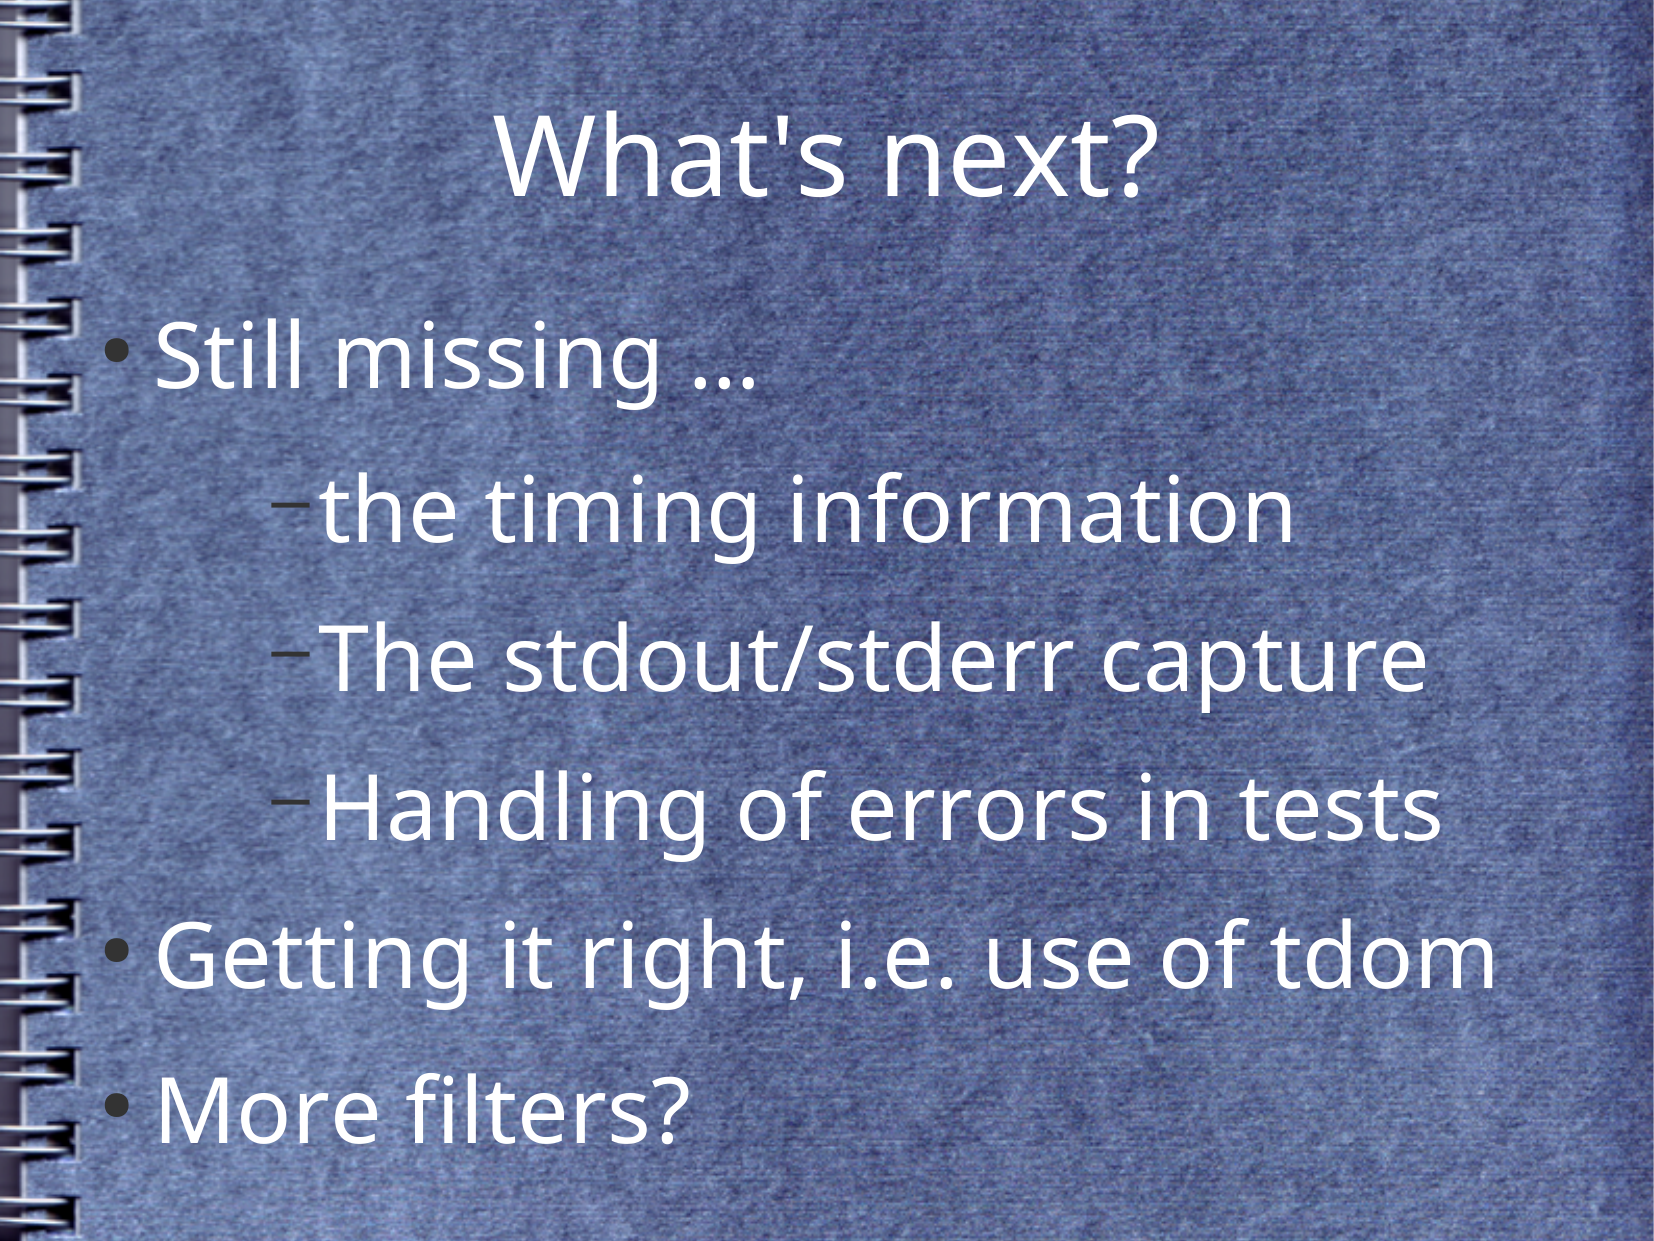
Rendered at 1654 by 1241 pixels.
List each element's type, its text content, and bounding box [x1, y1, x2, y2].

title What's next? [82, 49, 1571, 257]
picture [0, 0, 1654, 1241]
list Still missing … the timing information The stdout/stderr capture Handling of errors in tests Getting it right, i.e. use of tdom More filters? [82, 290, 1571, 1109]
